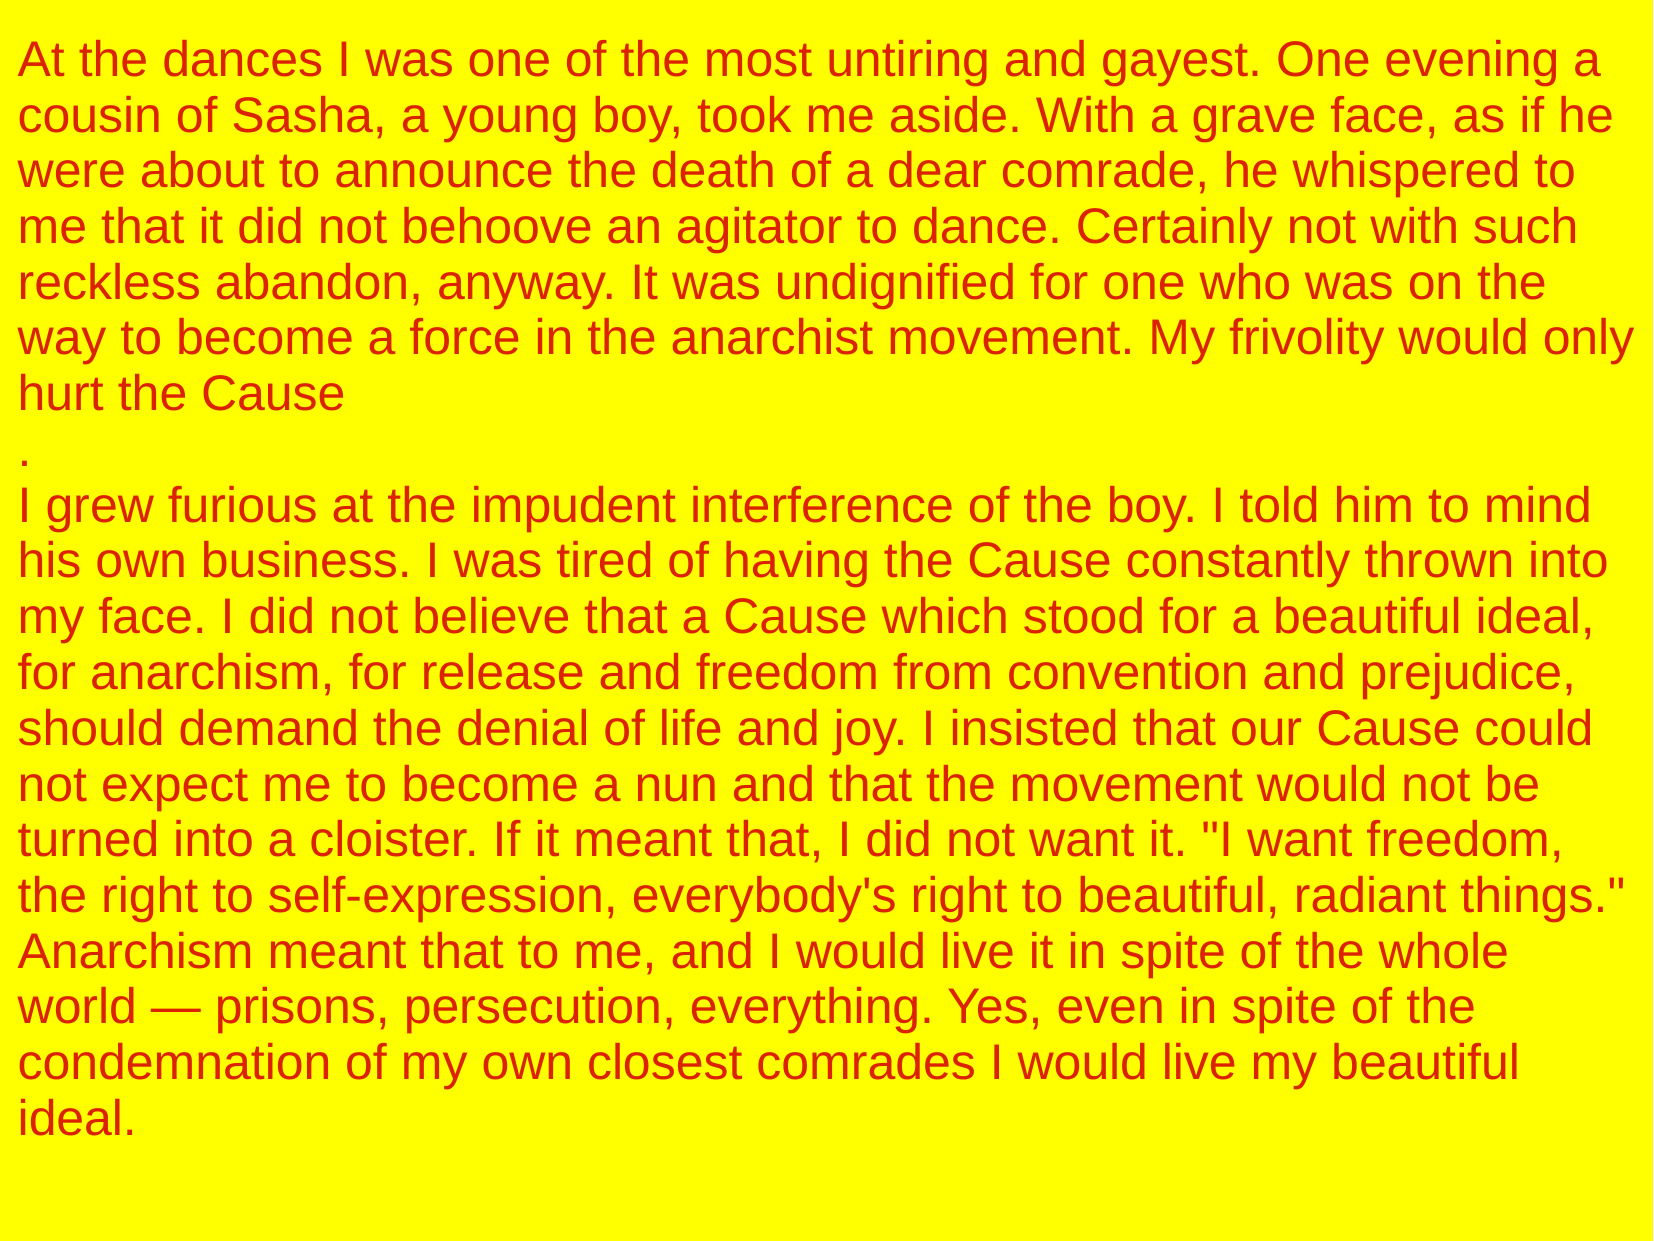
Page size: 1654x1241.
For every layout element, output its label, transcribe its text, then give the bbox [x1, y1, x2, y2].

text_box At the dances I was one of the most untiring and gayest. One evening a cousin of Sasha, a young boy, took me aside. With a grave face, as if he were about to announce the death of a dear comrade, he whispered to me that it did not behoove an agitator to dance. Certainly not with such reckless abandon, anyway. It was undignified for one who was on the way to become a force in the anarchist movement. My frivolity would only hurt the Cause . I grew furious at the impudent interference of the boy. I told him to mind his own business. I was tired of having the Cause constantly thrown into my face. I did not believe that a Cause which stood for a beautiful ideal, for anarchism, for release and freedom from convention and prejudice, should demand the denial of life and joy. I insisted that our Cause could not expect me to become a nun and that the movement would not be turned into a cloister. If it meant that, I did not want it. "I want freedom, the right to self-expression, everybody's right to beautiful, radiant things." Anarchism meant that to me, and I would live it in spite of the whole world — prisons, persecution, everything. Yes, even in spite of the condemnation of my own closest comrades I would live my beautiful ideal. [2, 23, 1653, 1229]
